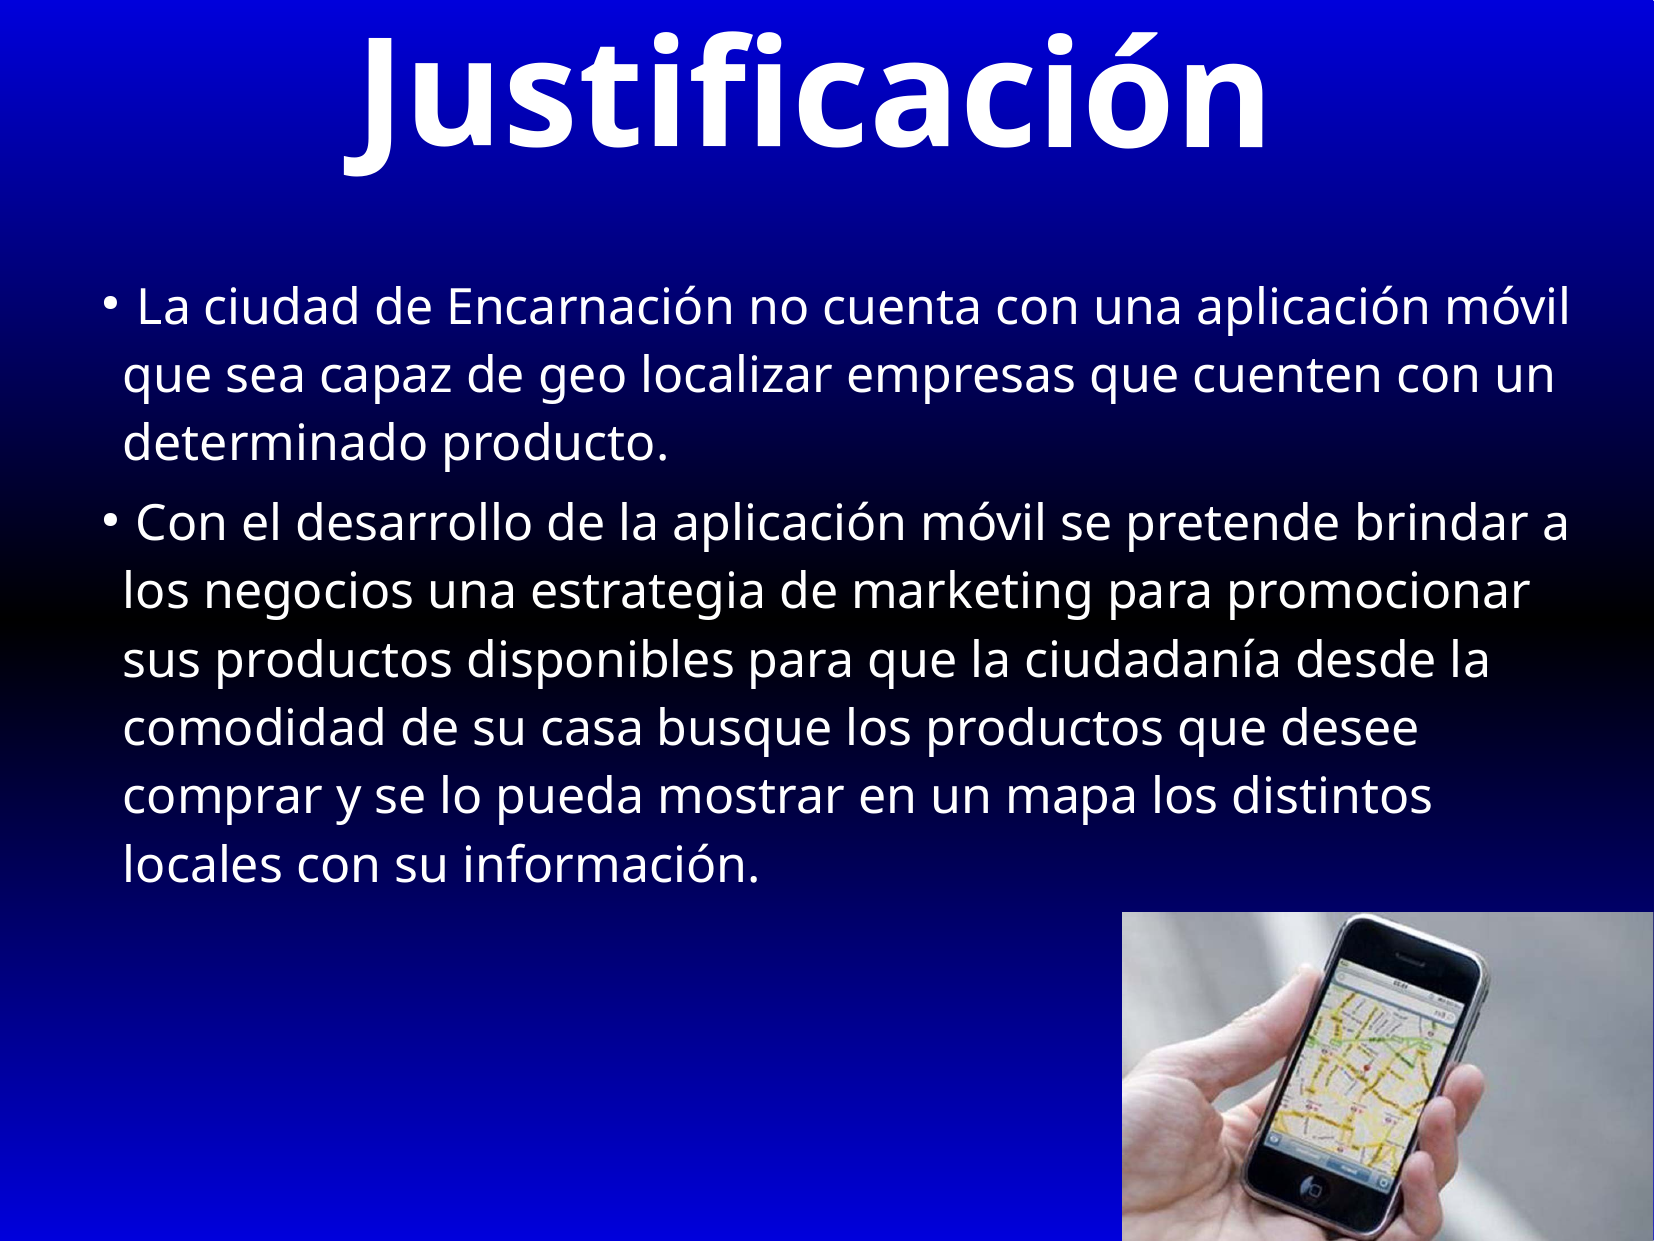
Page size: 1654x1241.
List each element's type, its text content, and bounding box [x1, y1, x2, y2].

picture [1122, 912, 1654, 1241]
text_box Justificación [259, 0, 1371, 201]
list La ciudad de Encarnación no cuenta con una aplicación móvil que sea capaz de geo localizar empresas que cuenten con un determinado producto. Con el desarrollo de la aplicación móvil se pretende brindar a los negocios una estrategia de marketing para promocionar sus productos disponibles para que la ciudadanía desde la comodidad de su casa busque los productos que desee comprar y se lo pueda mostrar en un mapa los distintos locales con su información. [94, 177, 1583, 910]
